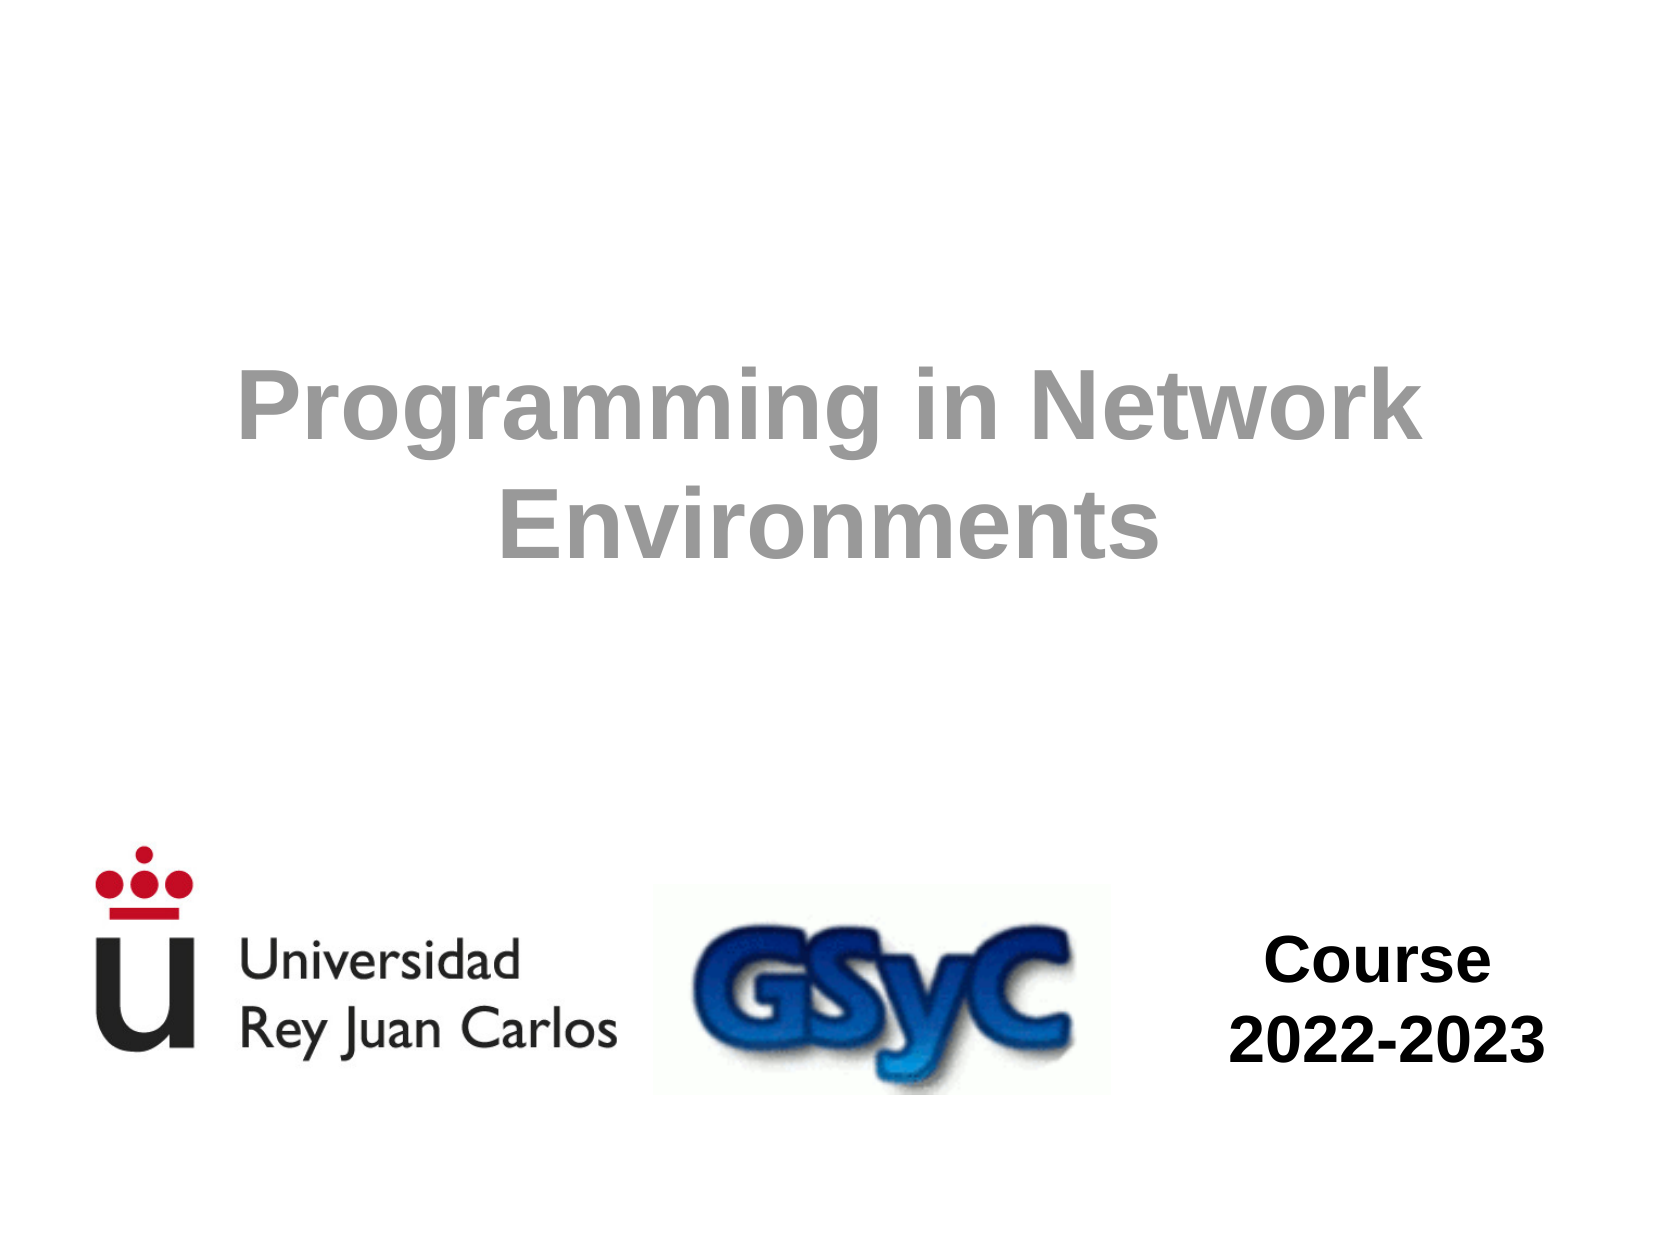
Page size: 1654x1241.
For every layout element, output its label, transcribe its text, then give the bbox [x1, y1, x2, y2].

picture [653, 884, 1111, 1096]
title Programming in Network Environments [144, 333, 1516, 586]
title Course 2022-2023 [1185, 915, 1591, 1066]
picture [61, 824, 646, 1081]
